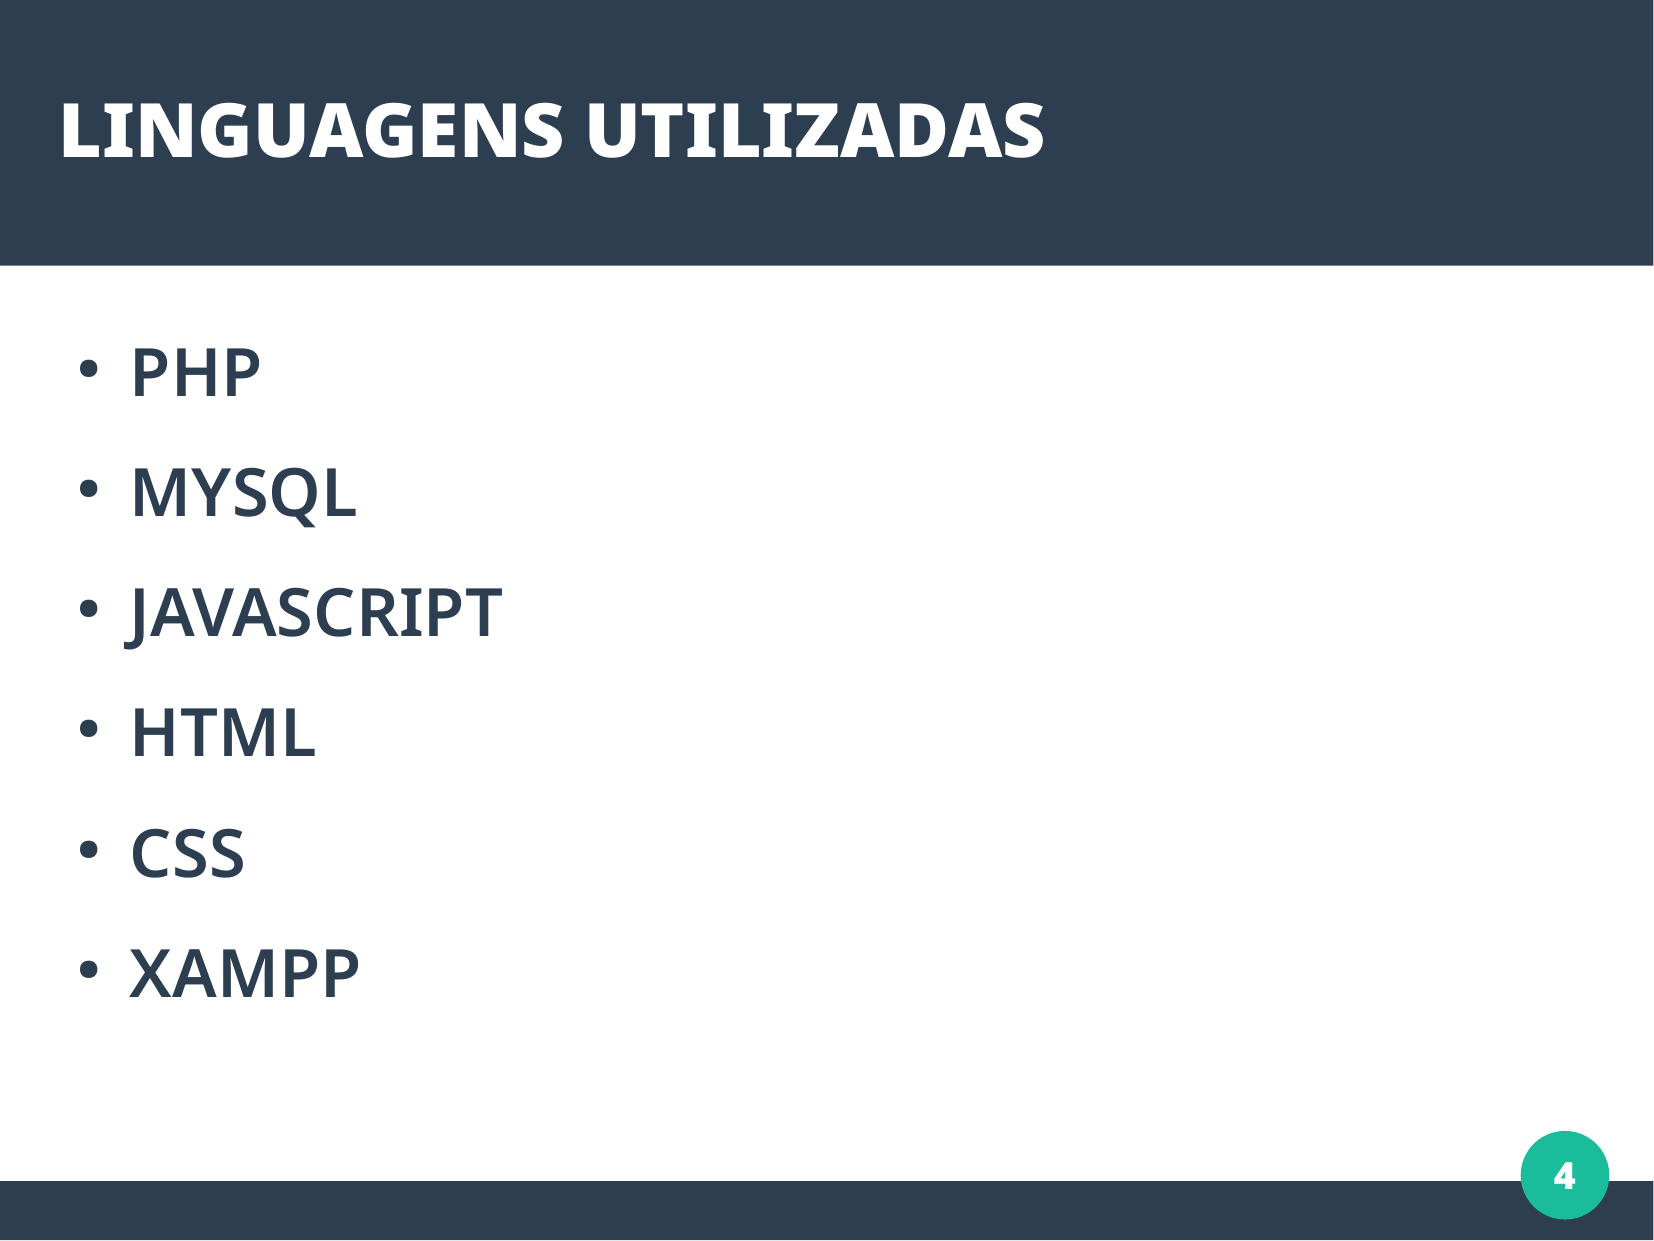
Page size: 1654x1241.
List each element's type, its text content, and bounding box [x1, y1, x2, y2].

list PHP MYSQL JAVASCRIPT HTML CSS XAMPP [59, 324, 1595, 1152]
title LINGUAGENS UTILIZADAS [59, 49, 1595, 207]
